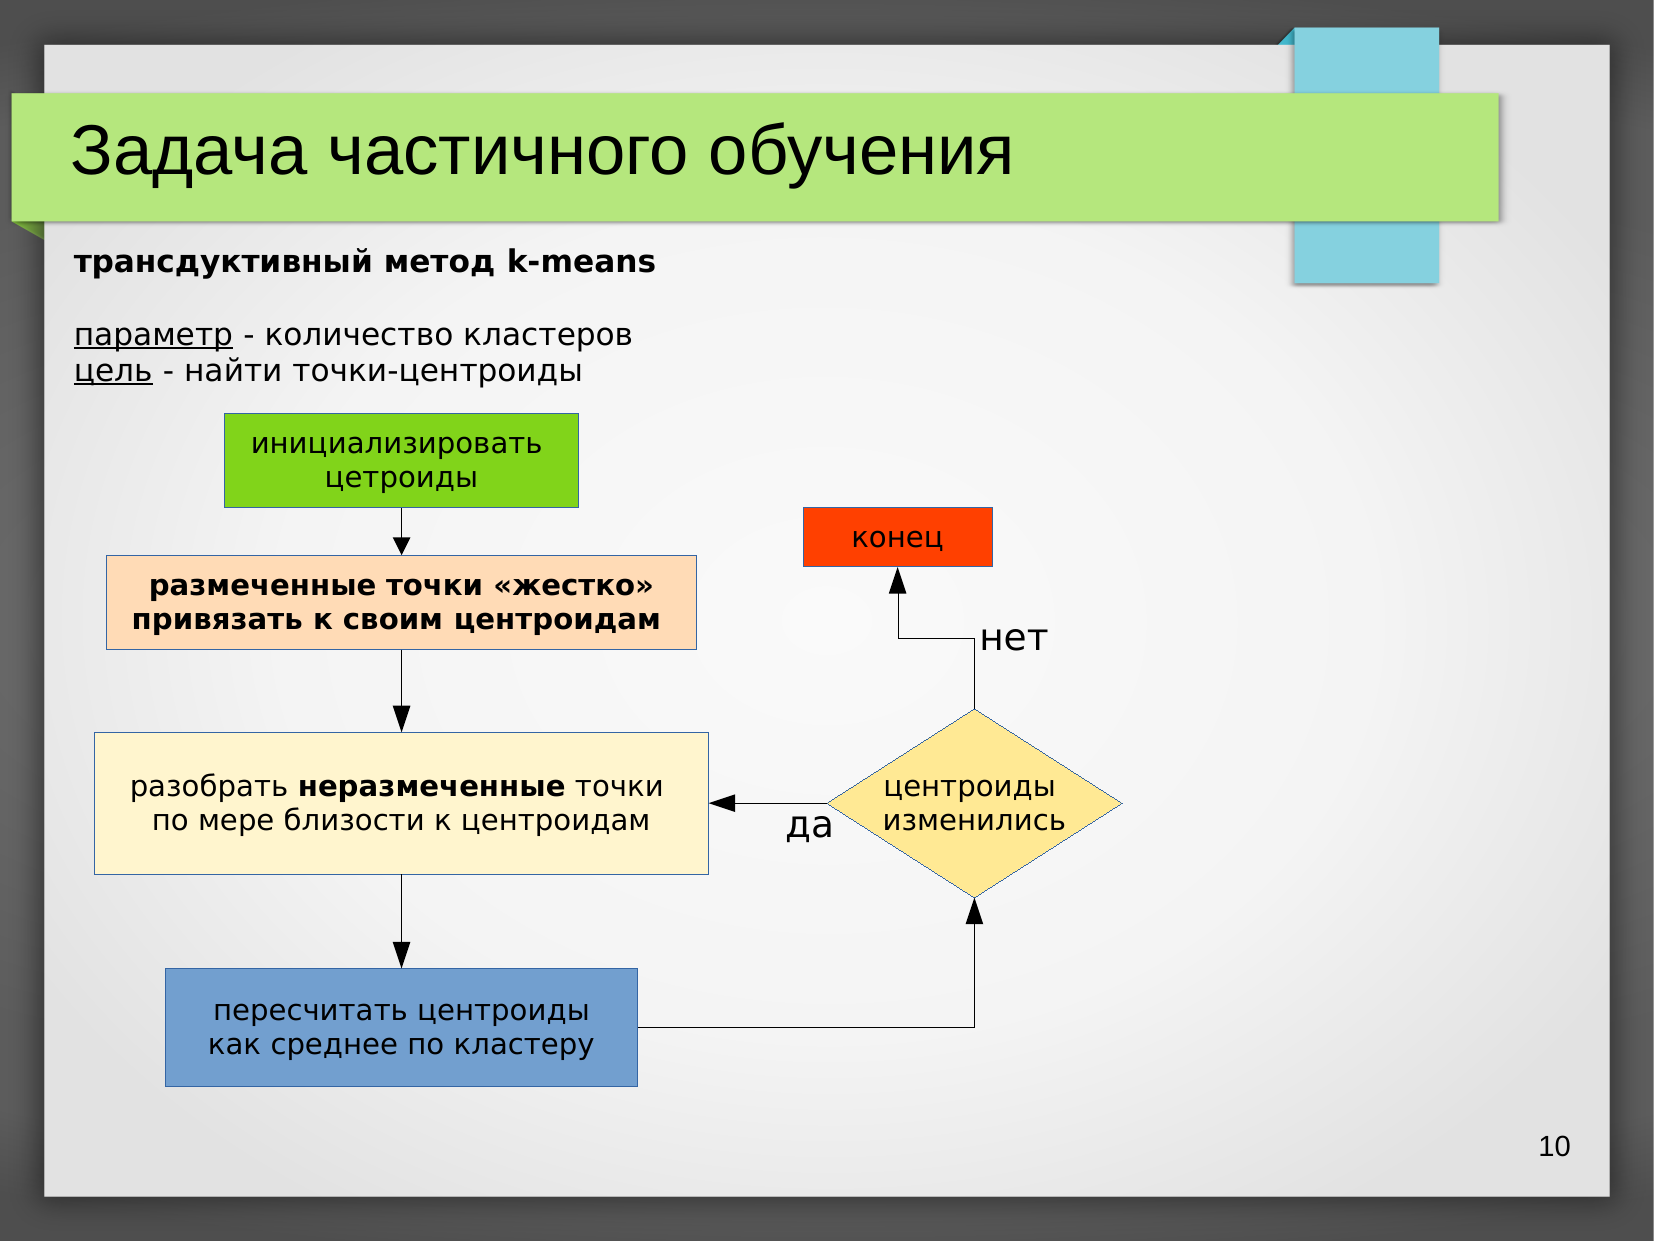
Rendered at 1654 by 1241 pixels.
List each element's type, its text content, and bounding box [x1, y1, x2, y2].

picture [0, 0, 1654, 1241]
title Задача частичного обучения [70, 110, 1134, 190]
text_box разобрать неразмеченные точки по мере близости к центроидам [94, 732, 709, 875]
text_box размеченные точки «жестко» привязать к своим центроидам [106, 555, 697, 650]
text_box конец [803, 507, 993, 567]
text_box пересчитать центроиды как среднее по кластеру [165, 968, 638, 1087]
text_box трансдуктивный метод k-means параметр - количество кластеров цель - найти точки-центроиды [59, 236, 804, 397]
text_box инициализировать цетроиды [224, 413, 579, 508]
text_box центроиды изменились [827, 708, 1123, 898]
